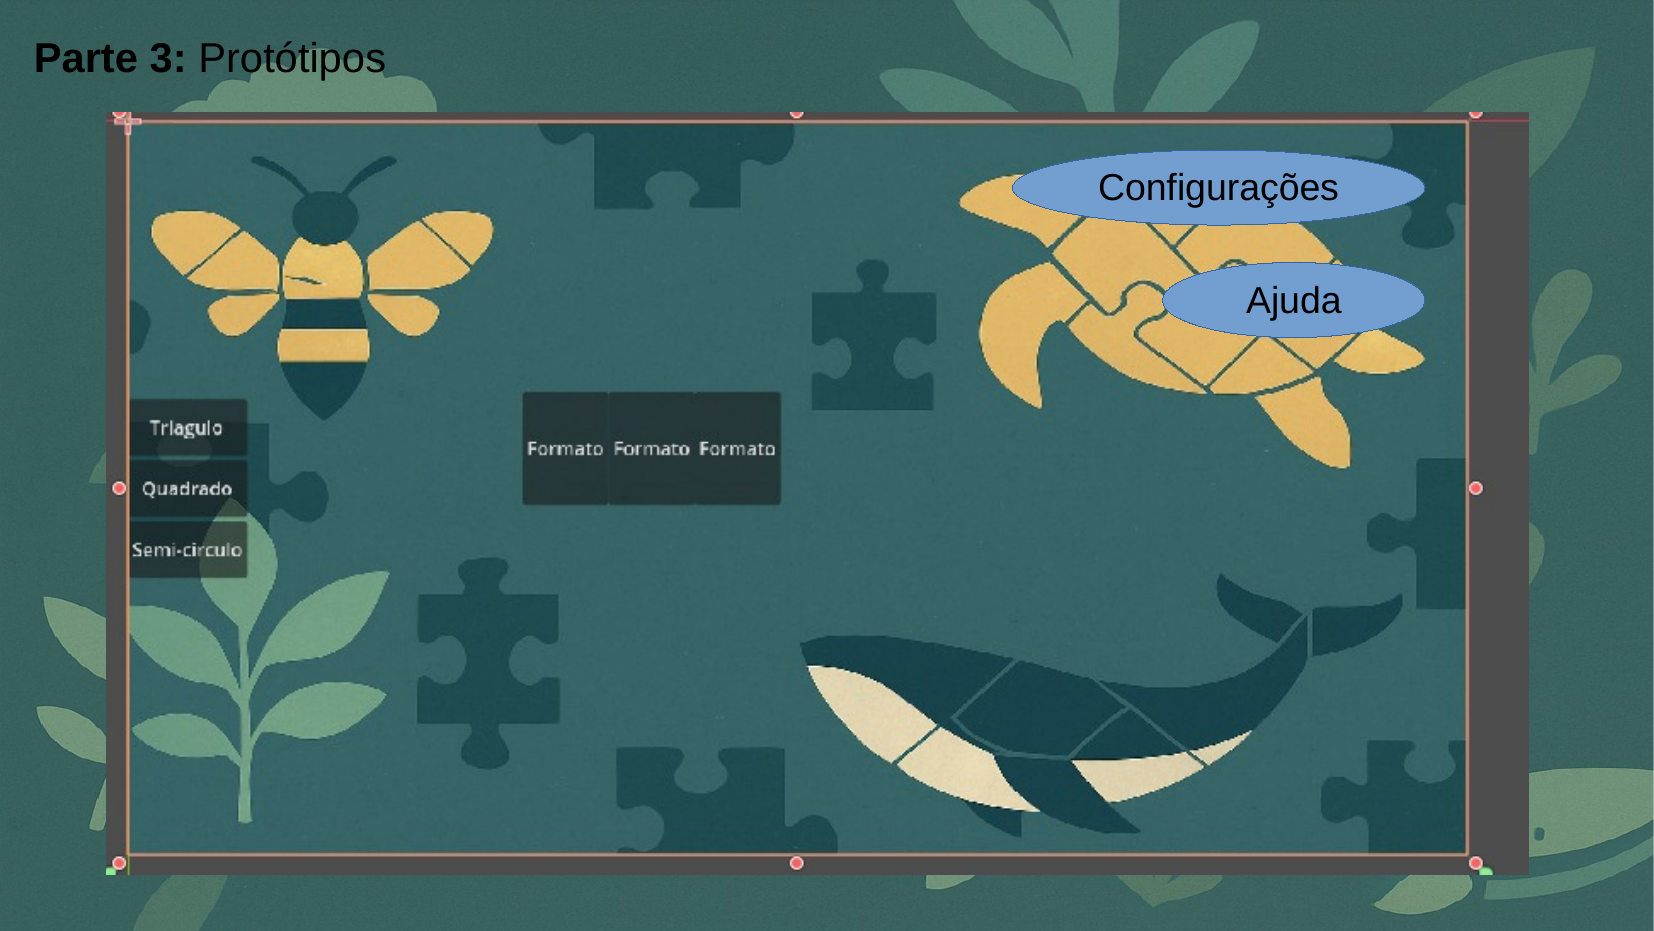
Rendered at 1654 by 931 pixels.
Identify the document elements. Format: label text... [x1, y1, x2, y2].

picture [0, 0, 1654, 931]
text_box Configurações [1012, 150, 1426, 226]
text_box Ajuda [1162, 262, 1426, 338]
subtitle Parte 3: Protótipos [0, 0, 901, 188]
